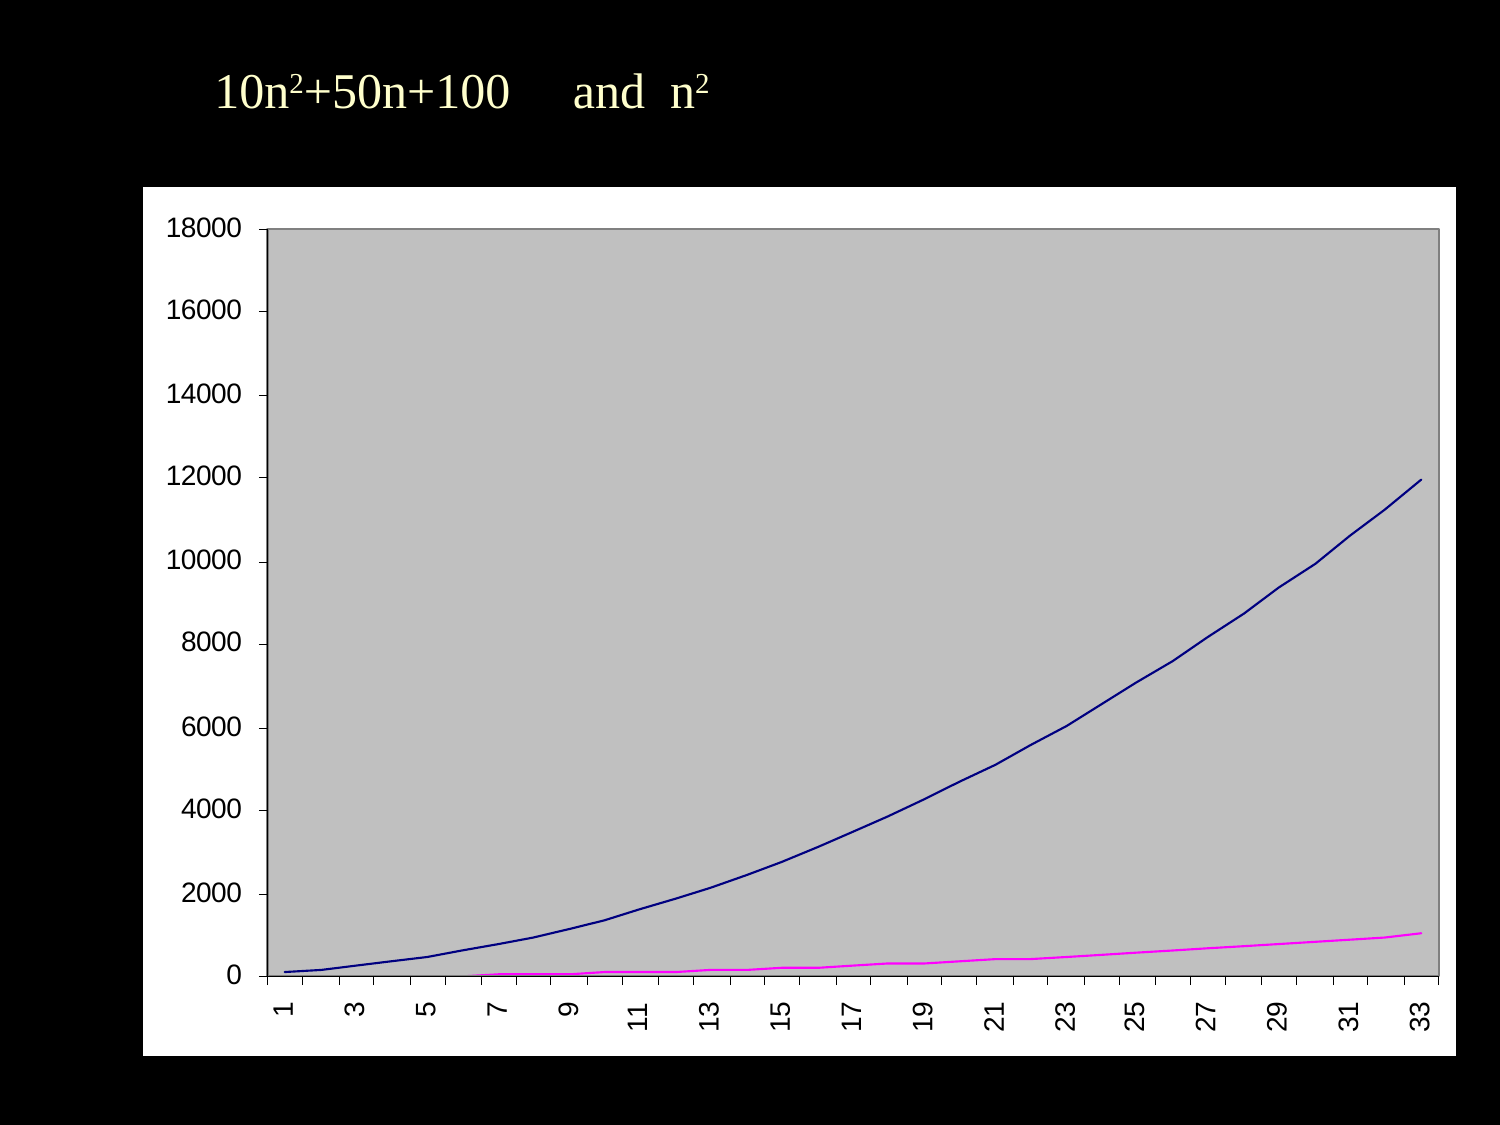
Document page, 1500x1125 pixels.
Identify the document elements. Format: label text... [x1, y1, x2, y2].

text_box 10n2+50n+100 and n2 [199, 56, 725, 128]
chart [131, 174, 1469, 1068]
